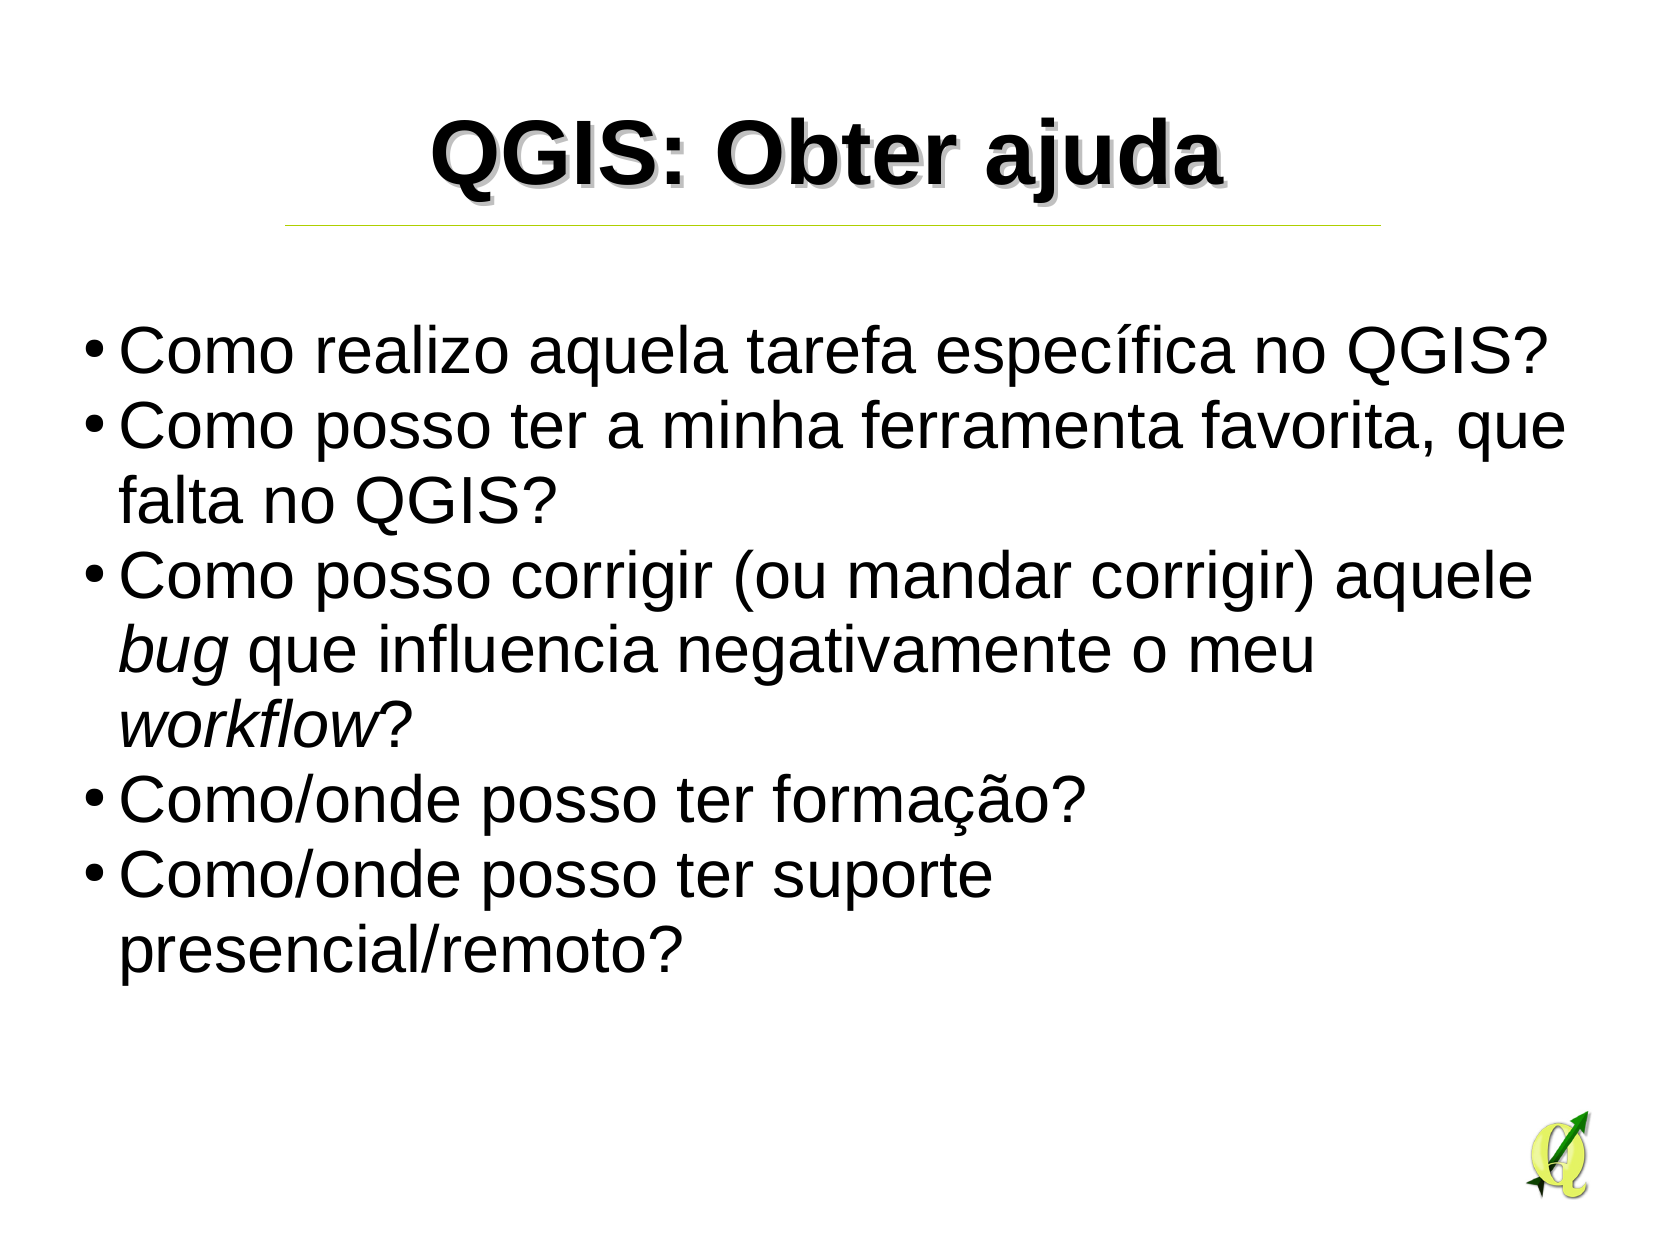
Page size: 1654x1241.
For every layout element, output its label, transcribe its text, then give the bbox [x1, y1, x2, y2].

picture [1500, 1109, 1621, 1201]
title QGIS: Obter ajuda [82, 49, 1571, 257]
subtitle Como realizo aquela tarefa específica no QGIS? Como posso ter a minha ferramenta favorita, que falta no QGIS? Como posso corrigir (ou mandar corrigir) aquele bug que influencia negativamente o meu workflow? Como/onde posso ter formação? Como/onde posso ter suporte presencial/remoto? [82, 290, 1571, 1010]
